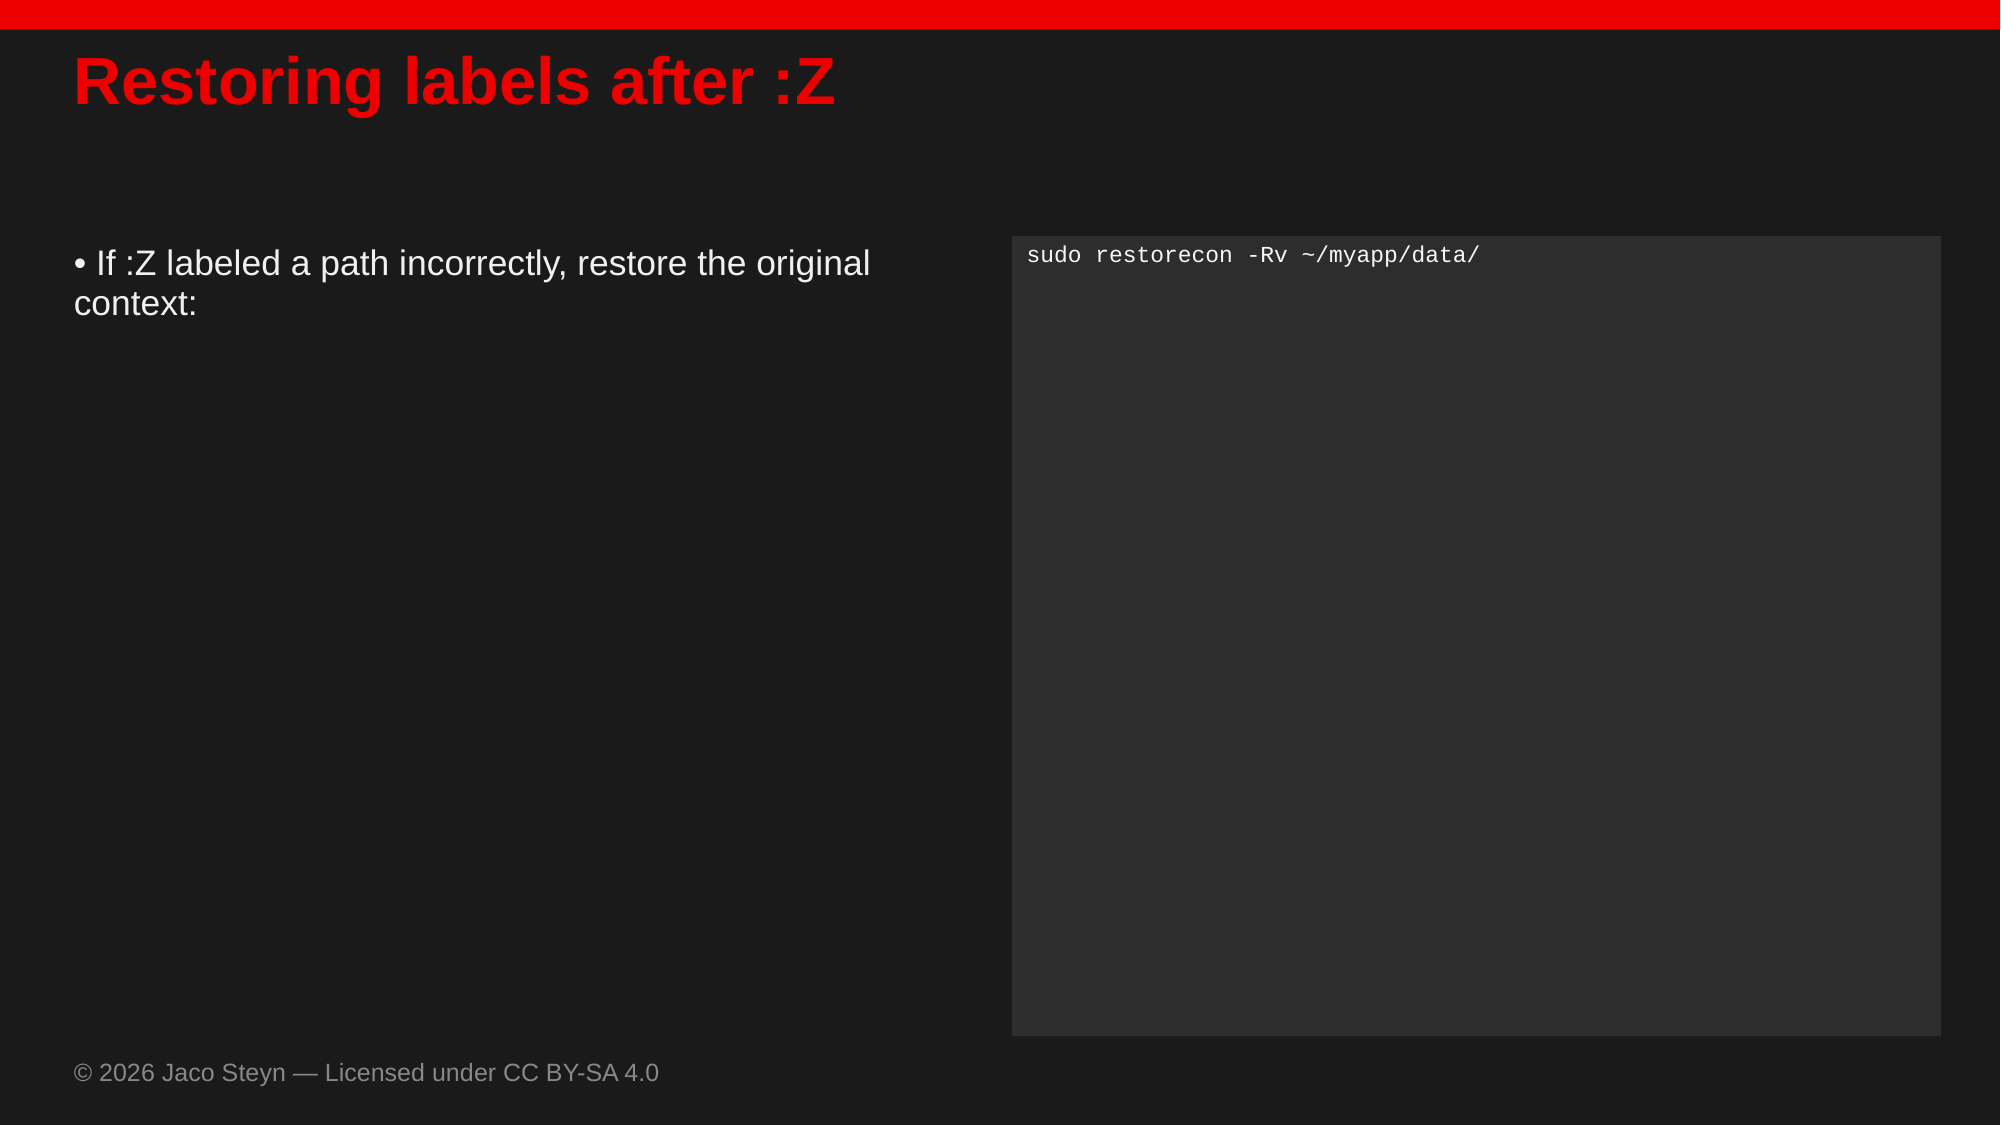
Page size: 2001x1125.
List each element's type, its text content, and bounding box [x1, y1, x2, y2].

text_box • If :Z labeled a path incorrectly, restore the original context: [59, 236, 989, 1037]
text_box © 2026 Jaco Steyn — Licensed under CC BY-SA 4.0 [59, 1051, 1942, 1093]
text_box [0, 0, 2001, 30]
text_box Restoring labels after :Z [59, 36, 1942, 208]
text_box sudo restorecon -Rv ~/myapp/data/ [1011, 236, 1942, 1037]
